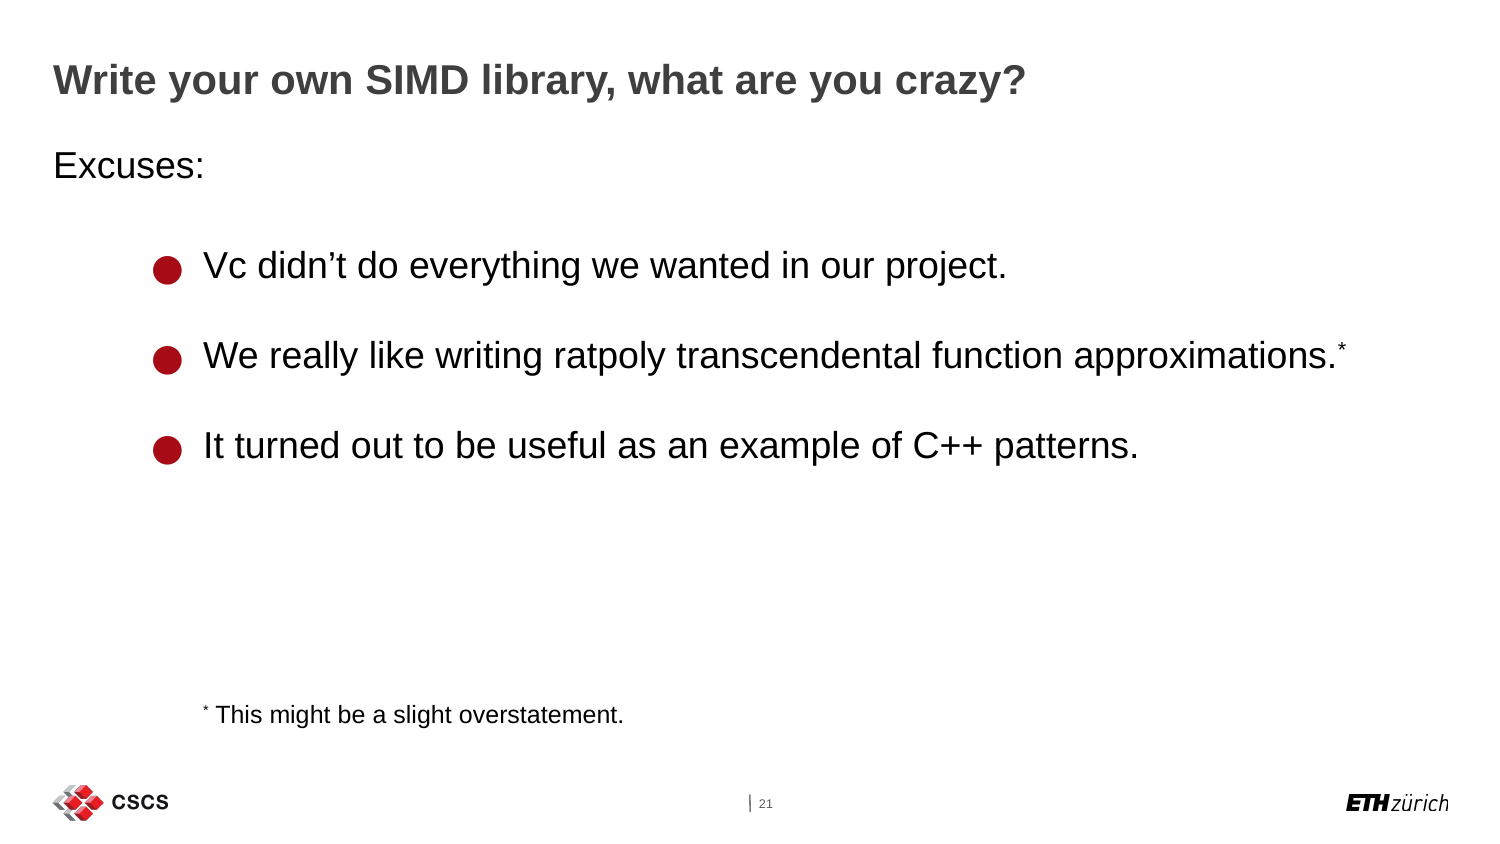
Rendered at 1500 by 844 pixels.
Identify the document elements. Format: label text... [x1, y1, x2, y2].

picture [1346, 794, 1448, 811]
picture [43, 775, 177, 830]
slide_number <number> [750, 794, 798, 813]
list Excuses: Vc didn’t do everything we wanted in our project. We really like writing ratpoly transcendental function approximations.* It turned out to be useful as an example of C++ patterns. * This might be a slight overstatement. [53, 133, 1447, 767]
title Write your own SIMD library, what are you crazy? [53, 5, 1447, 112]
